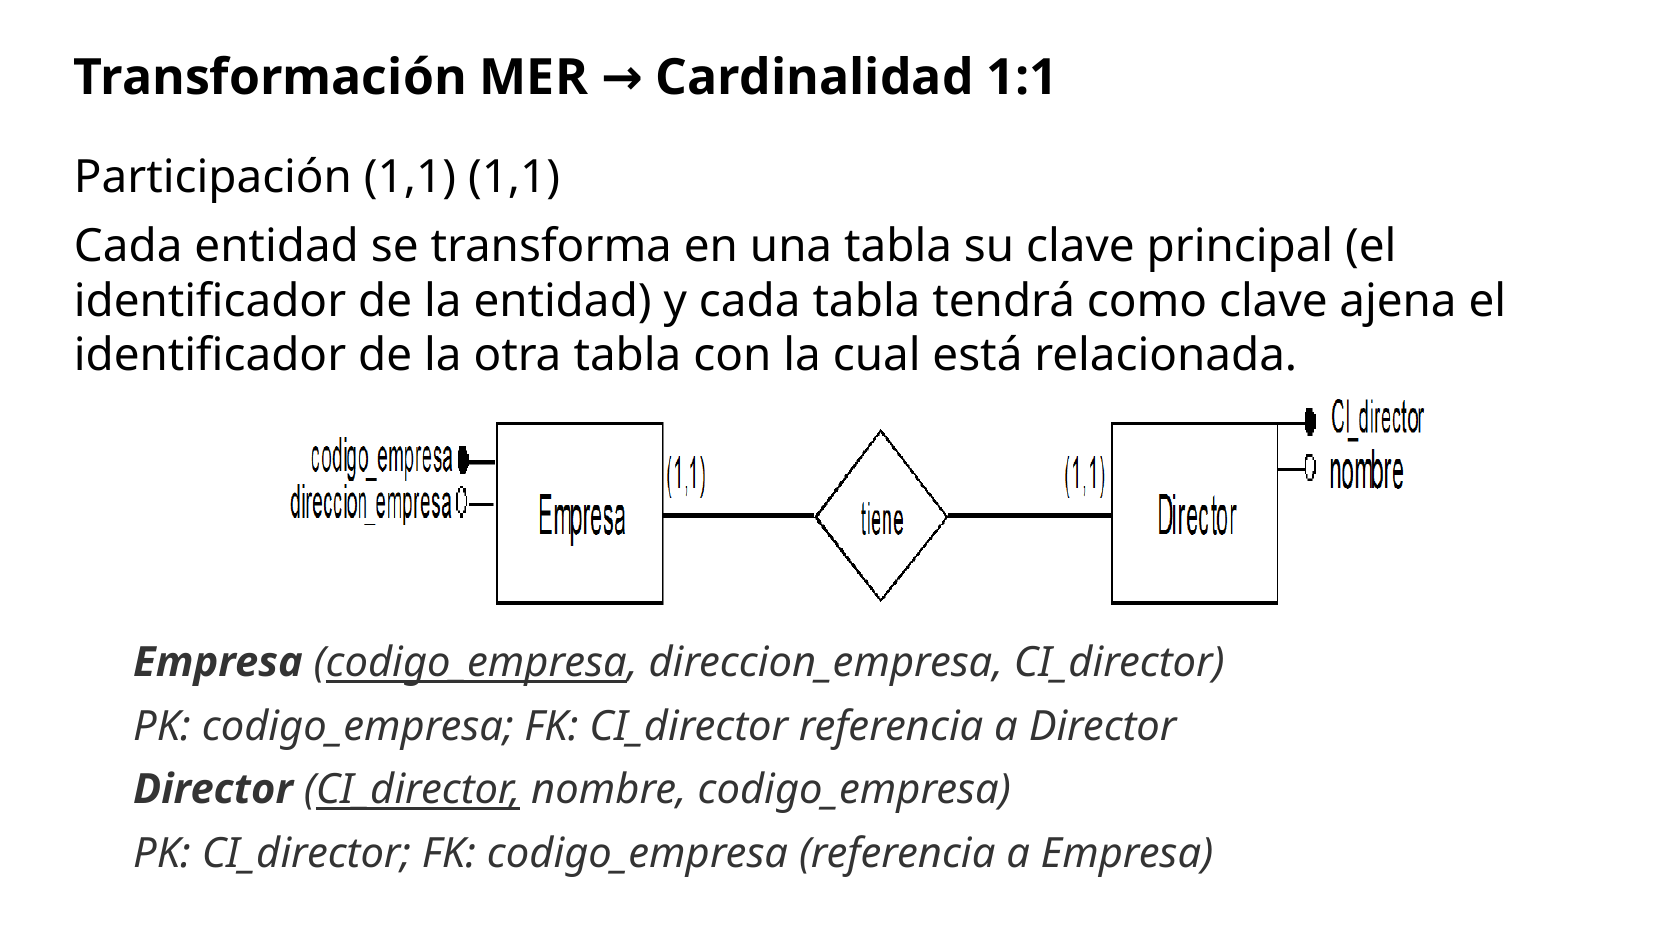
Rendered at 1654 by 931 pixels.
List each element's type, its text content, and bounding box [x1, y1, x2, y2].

text_box Transformación MER → Cardinalidad 1:1 Participación (1,1) (1,1) Cada entidad se transforma en una tabla su clave principal (el identificador de la entidad) y cada tabla tendrá como clave ajena el identificador de la otra tabla con la cual está relacionada. Empresa (codigo_empresa, direccion_empresa, CI_director) PK: codigo_empresa; FK: CI_director referencia a Director Director (CI_director, nombre, codigo_empresa) PK: CI_director; FK: codigo_empresa (referencia a Empresa) [59, 37, 1646, 815]
picture [283, 372, 1430, 626]
